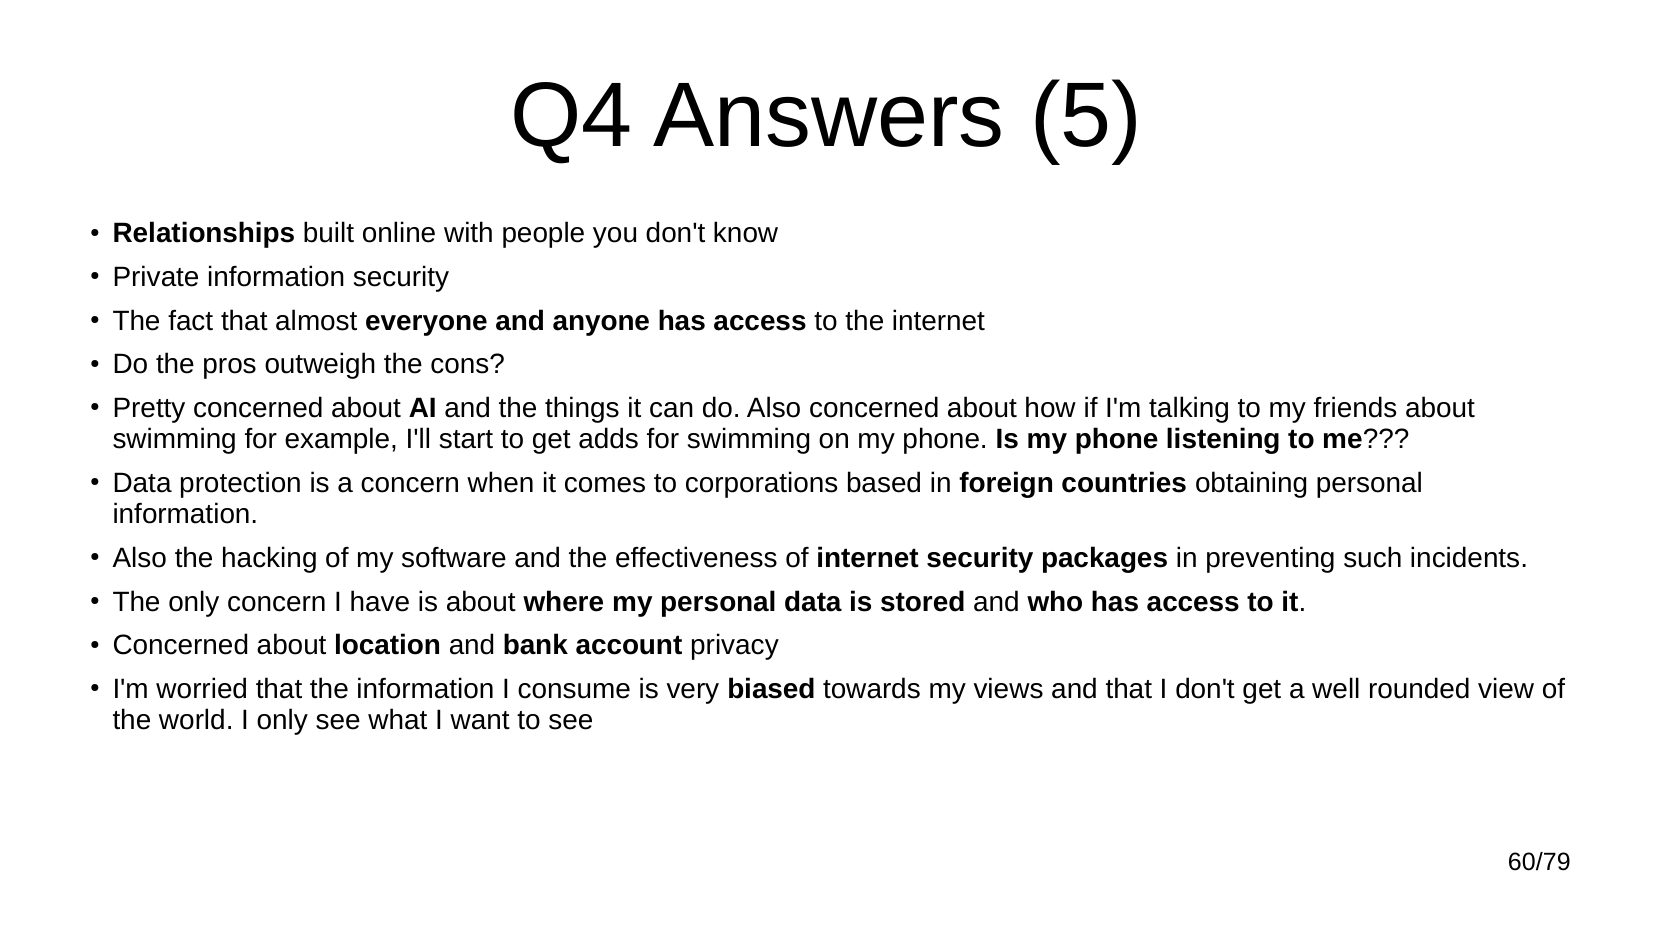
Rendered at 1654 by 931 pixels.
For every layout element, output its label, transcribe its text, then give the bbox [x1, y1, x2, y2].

title Q4 Answers (5) [82, 37, 1571, 193]
list Relationships built online with people you don't know Private information security The fact that almost everyone and anyone has access to the internet Do the pros outweigh the cons? Pretty concerned about AI and the things it can do. Also concerned about how if I'm talking to my friends about swimming for example, I'll start to get adds for swimming on my phone. Is my phone listening to me??? Data protection is a concern when it comes to corporations based in foreign countries obtaining personal information. Also the hacking of my software and the effectiveness of internet security packages in preventing such incidents. The only concern I have is about where my personal data is stored and who has access to it. Concerned about location and bank account privacy I'm worried that the information I consume is very biased towards my views and that I don't get a well rounded view of the world. I only see what I want to see [82, 217, 1571, 758]
